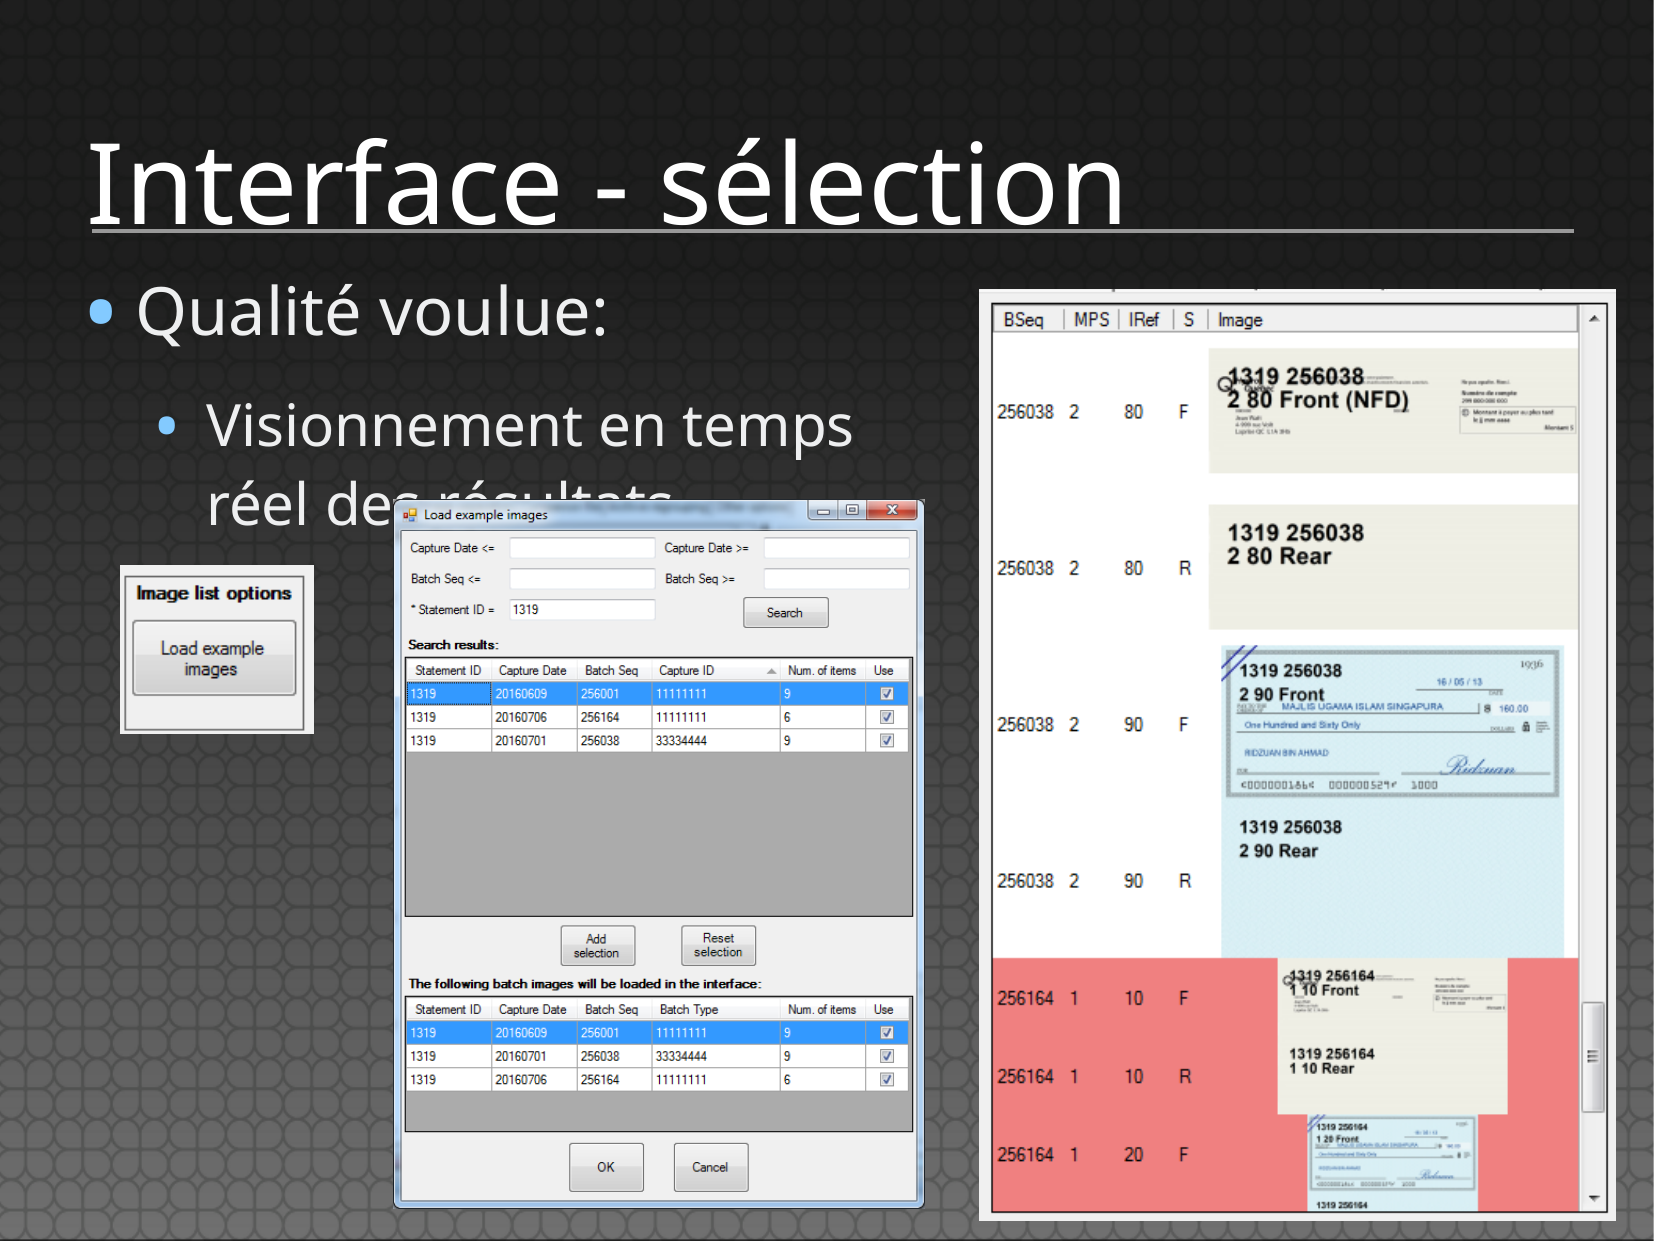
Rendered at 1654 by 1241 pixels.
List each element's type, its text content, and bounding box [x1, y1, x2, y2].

list Qualité voulue: Visionnement en temps réel des résultats [64, 263, 930, 639]
title Interface - sélection [86, 112, 1576, 249]
picture [0, 0, 1654, 1241]
